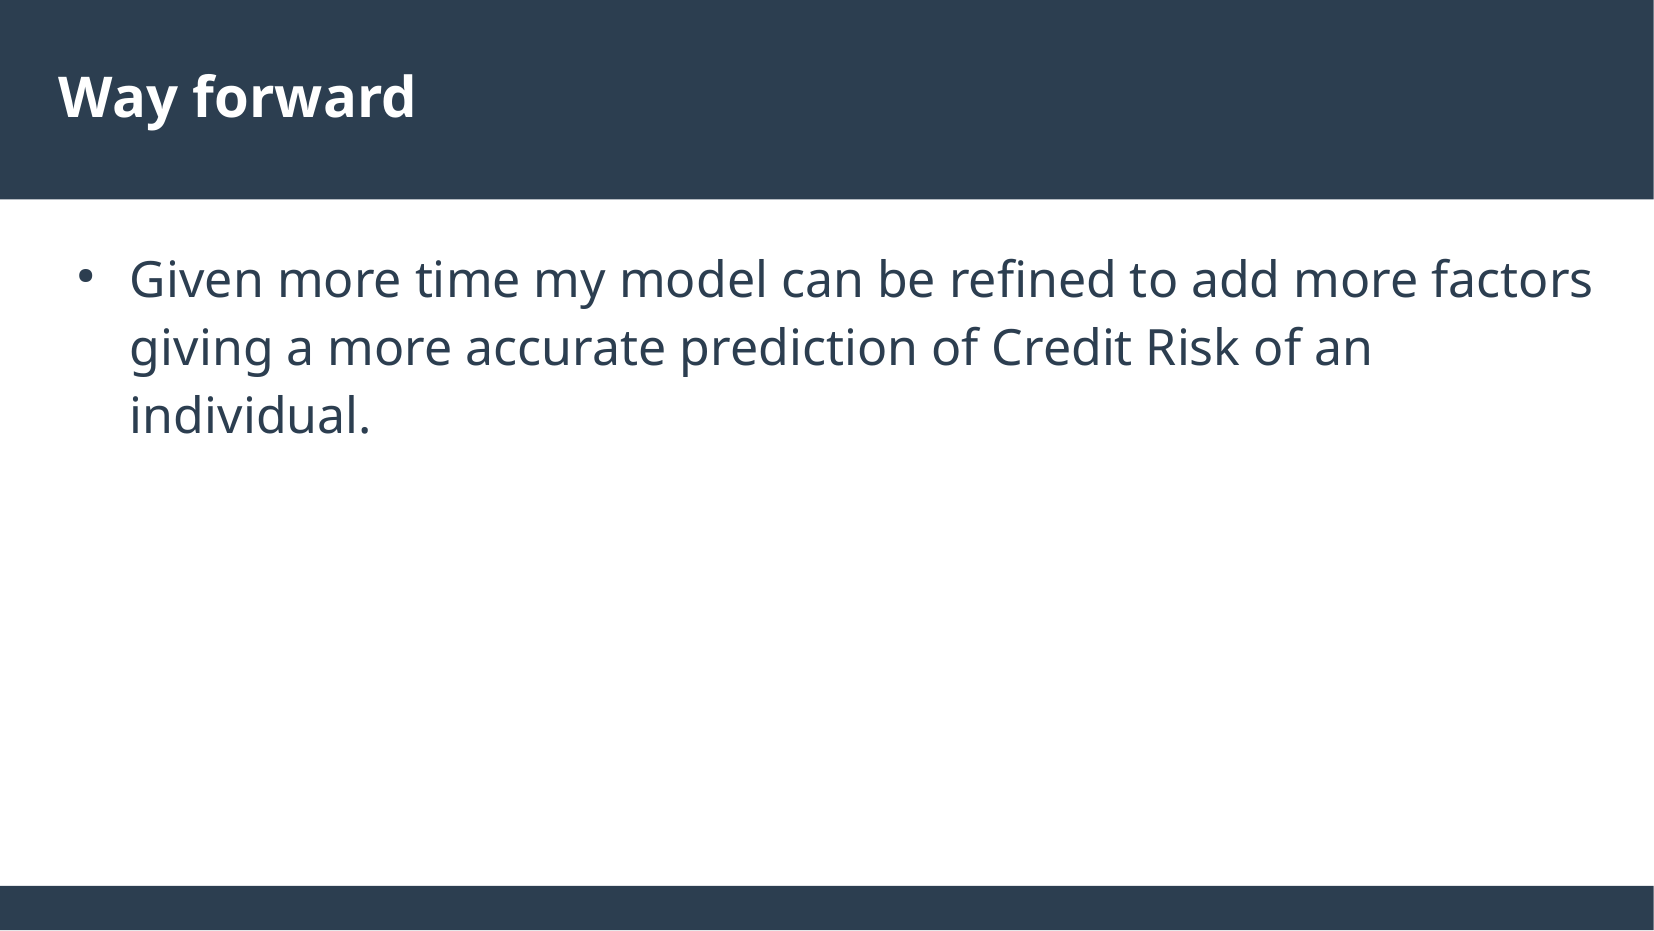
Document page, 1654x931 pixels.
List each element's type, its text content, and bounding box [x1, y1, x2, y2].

list Given more time my model can be refined to add more factors giving a more accurate prediction of Credit Risk of an individual. [59, 243, 1595, 451]
title Way forward [59, 37, 1595, 155]
